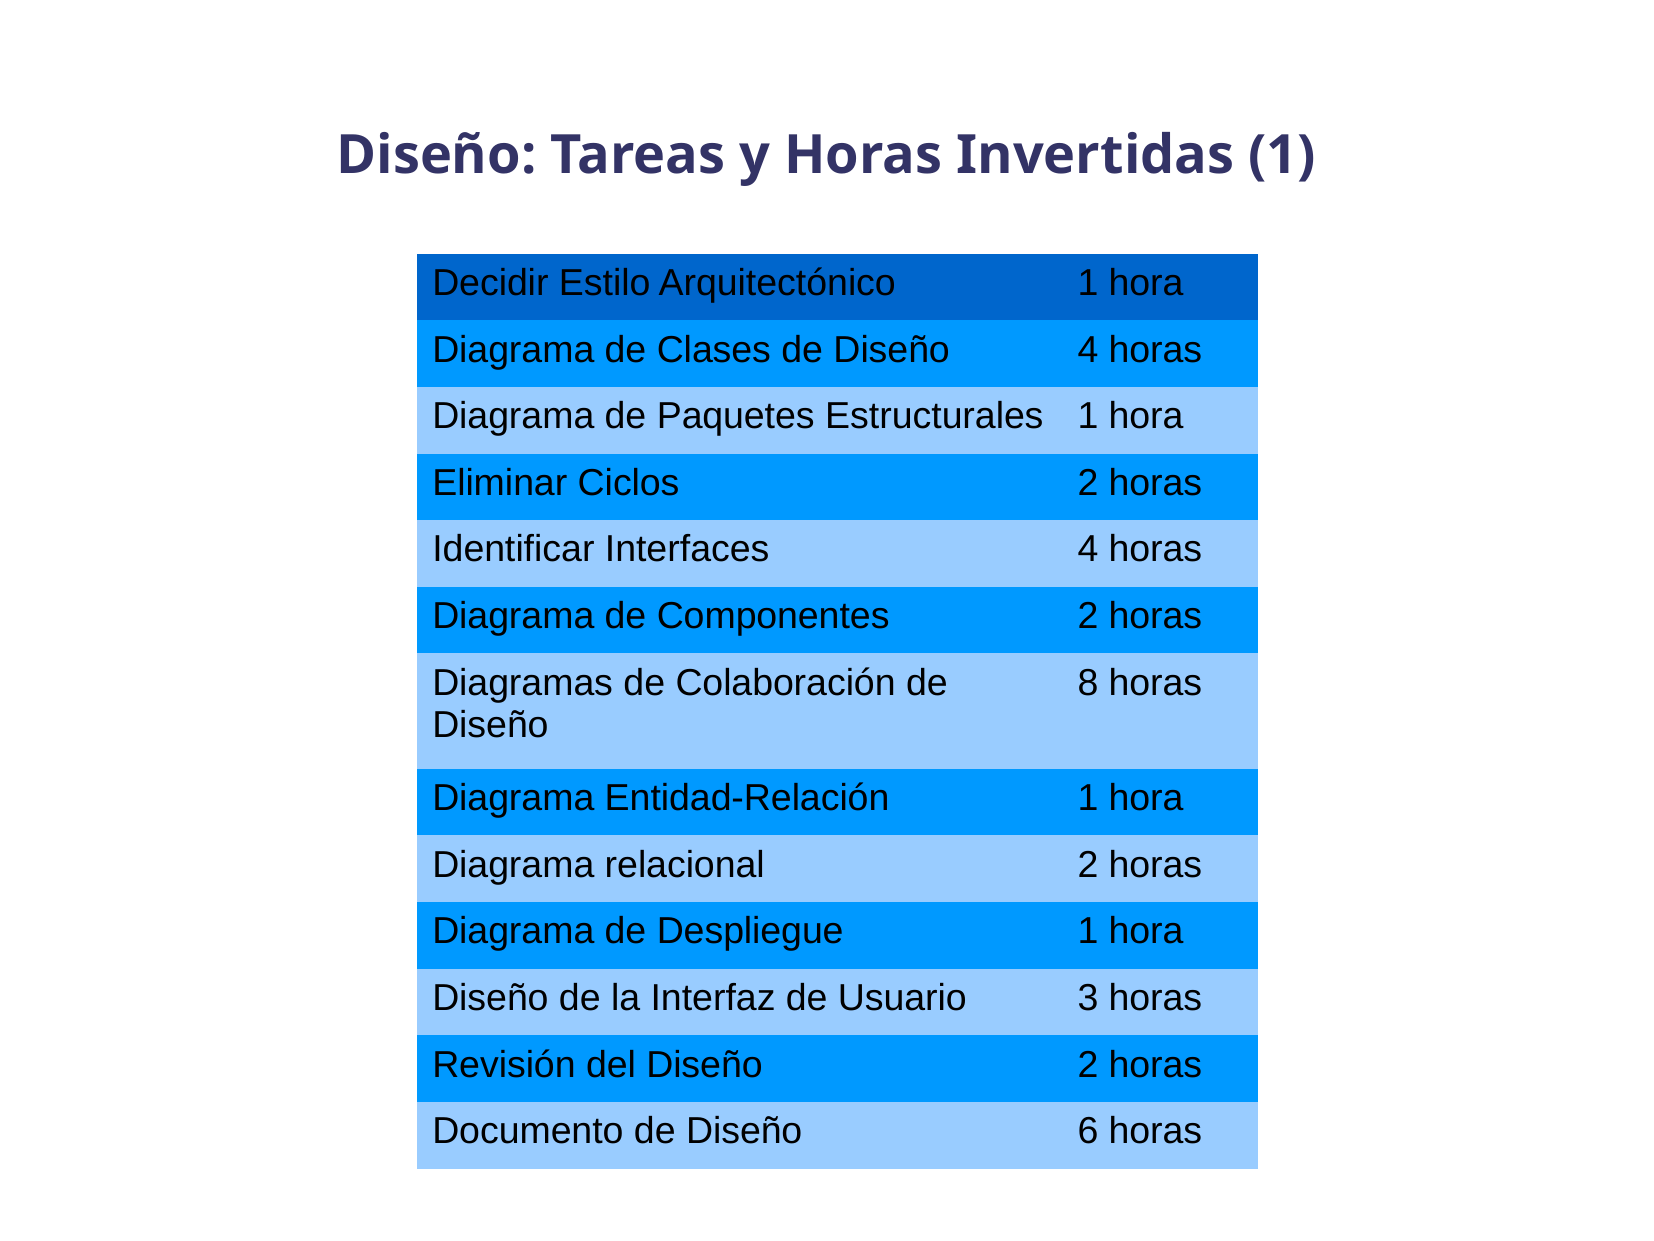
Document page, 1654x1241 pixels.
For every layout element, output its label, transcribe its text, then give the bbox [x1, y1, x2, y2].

table_cell Diagramas de Colaboración de Diseño [417, 653, 1063, 769]
table_cell Identificar Interfaces [417, 520, 1063, 587]
table_cell Diagrama de Clases de Diseño [417, 320, 1063, 387]
table_cell 2 horas [1063, 1035, 1258, 1102]
table_cell Diagrama de Paquetes Estructurales [417, 387, 1063, 454]
table_cell Diagrama de Despliegue [417, 902, 1063, 969]
table_cell 3 horas [1063, 969, 1258, 1035]
table_cell 2 horas [1063, 587, 1258, 653]
title Diseño: Tareas y Horas Invertidas (1) [82, 56, 1571, 250]
table_cell Diagrama de Componentes [417, 587, 1063, 653]
table_cell 1 hora [1063, 769, 1258, 835]
table_cell 4 horas [1063, 520, 1258, 587]
table_cell 6 horas [1063, 1102, 1258, 1169]
table_cell 2 horas [1063, 454, 1258, 520]
table_cell Eliminar Ciclos [417, 454, 1063, 520]
table_cell 1 hora [1063, 902, 1258, 969]
table_cell 8 horas [1063, 653, 1258, 769]
table_header Decidir Estilo Arquitectónico [417, 254, 1063, 320]
table_cell Diagrama Entidad-Relación [417, 769, 1063, 835]
table_cell 2 horas [1063, 835, 1258, 902]
table_cell 1 hora [1063, 387, 1258, 454]
table_header 1 hora [1063, 254, 1258, 320]
table_cell Documento de Diseño [417, 1102, 1063, 1169]
table_cell 4 horas [1063, 320, 1258, 387]
table_cell Diagrama relacional [417, 835, 1063, 902]
table_cell Revisión del Diseño [417, 1035, 1063, 1102]
table_cell Diseño de la Interfaz de Usuario [417, 969, 1063, 1035]
